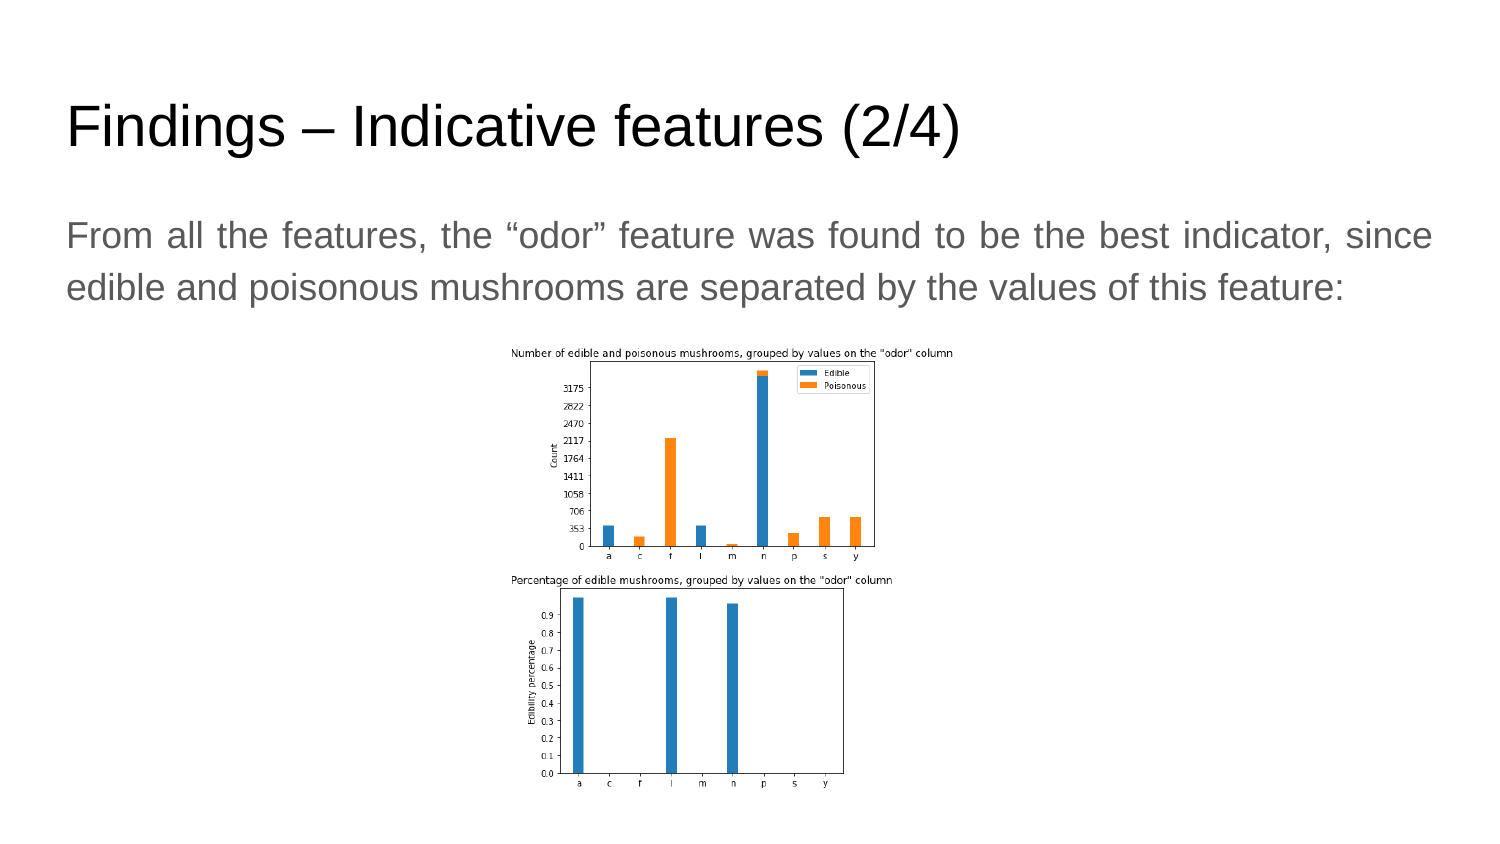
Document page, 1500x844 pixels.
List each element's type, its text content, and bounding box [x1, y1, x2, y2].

picture [474, 337, 969, 792]
title Findings – Indicative features (2/4) [51, 72, 1449, 167]
list From all the features, the “odor” feature was found to be the best indicator, since edible and poisonous mushrooms are separated by the values of this feature: [51, 189, 1449, 750]
